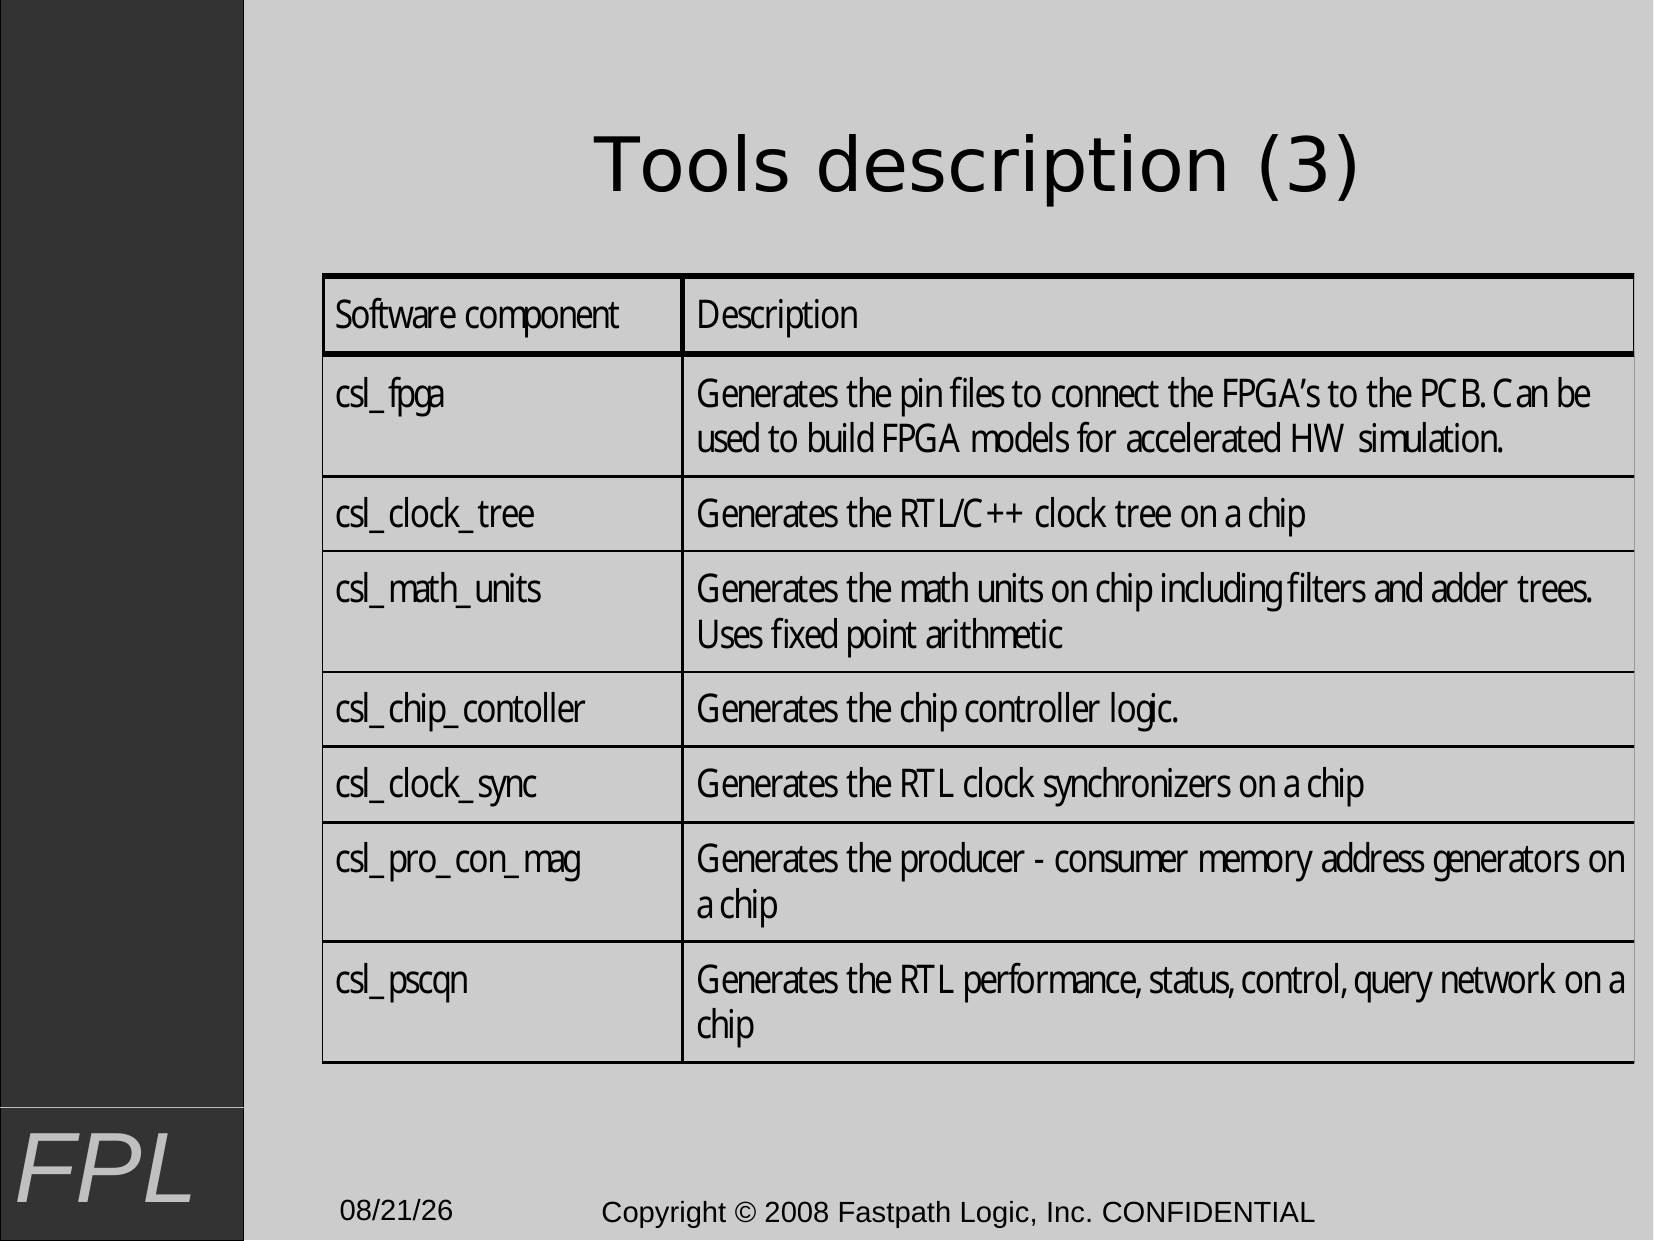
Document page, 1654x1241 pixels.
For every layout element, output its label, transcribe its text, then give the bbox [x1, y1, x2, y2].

chart [322, 272, 1635, 1179]
title Tools description (3) [427, 57, 1530, 272]
